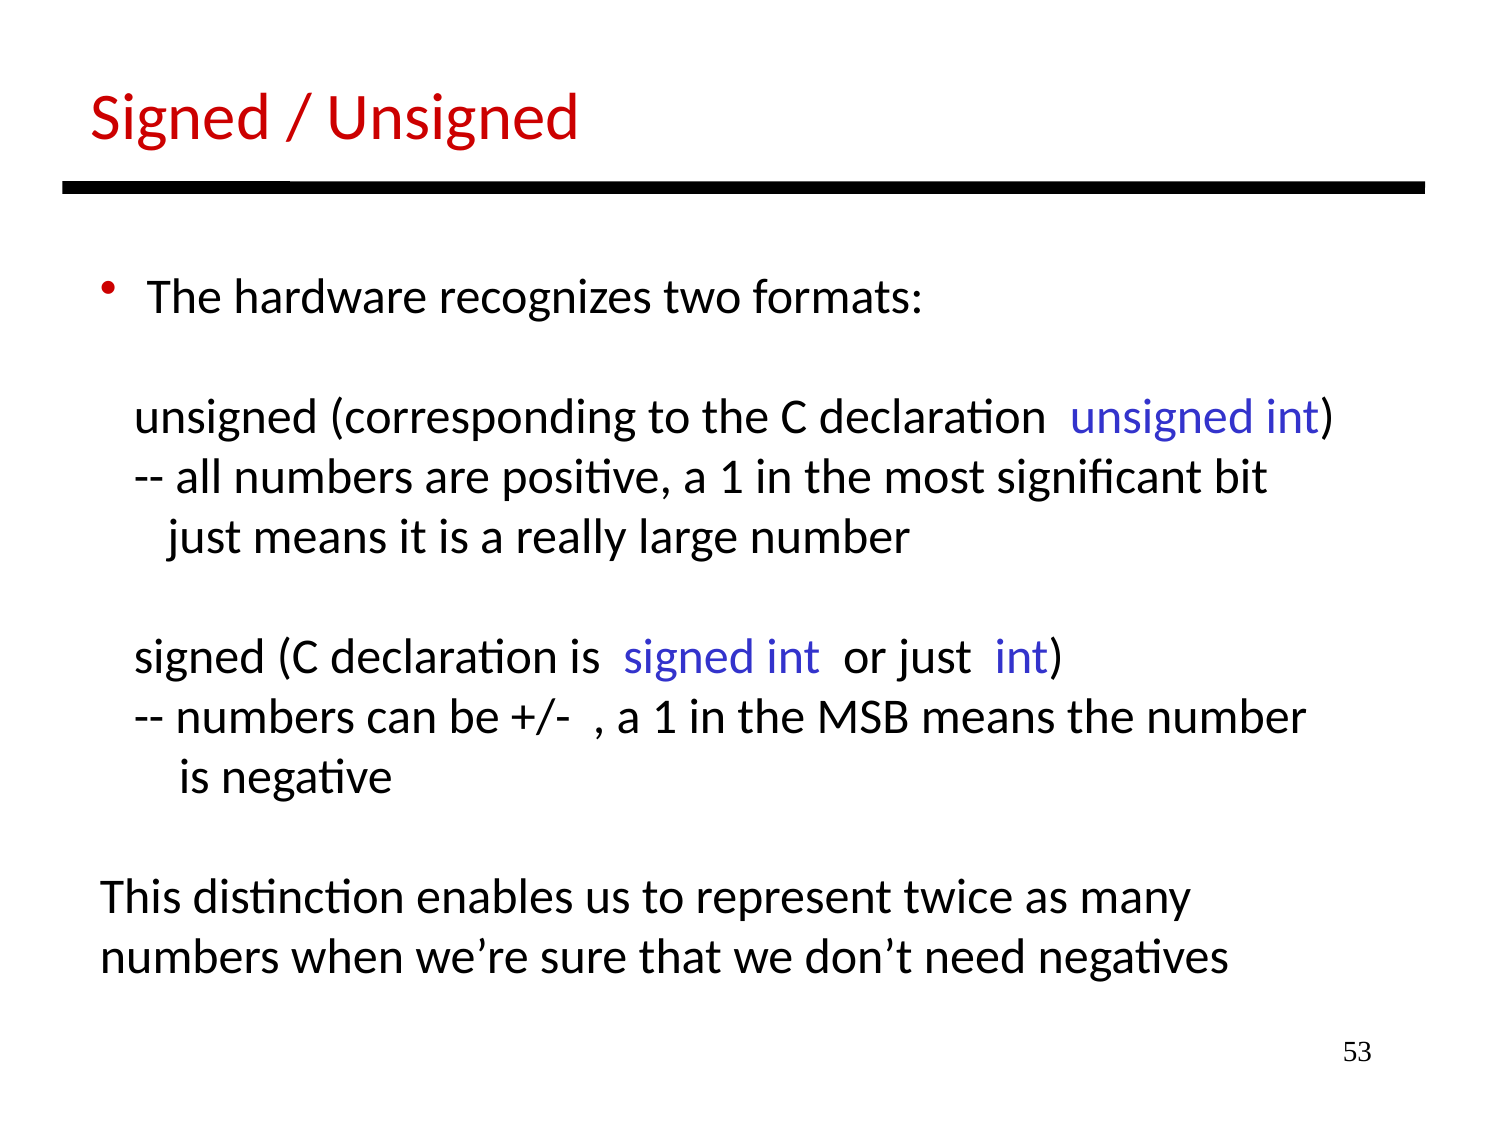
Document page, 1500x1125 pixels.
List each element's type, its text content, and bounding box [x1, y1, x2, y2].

text_box Signed / Unsigned [75, 65, 596, 160]
text_box The hardware recognizes two formats: unsigned (corresponding to the C declaration unsigned int) -- all numbers are positive, a 1 in the most significant bit just means it is a really large number signed (C declaration is signed int or just int) -- numbers can be +/- , a 1 in the MSB means the number is negative This distinction enables us to represent twice as many numbers when we’re sure that we don’t need negatives [85, 256, 1350, 992]
slide_number <number> [1074, 1025, 1388, 1100]
